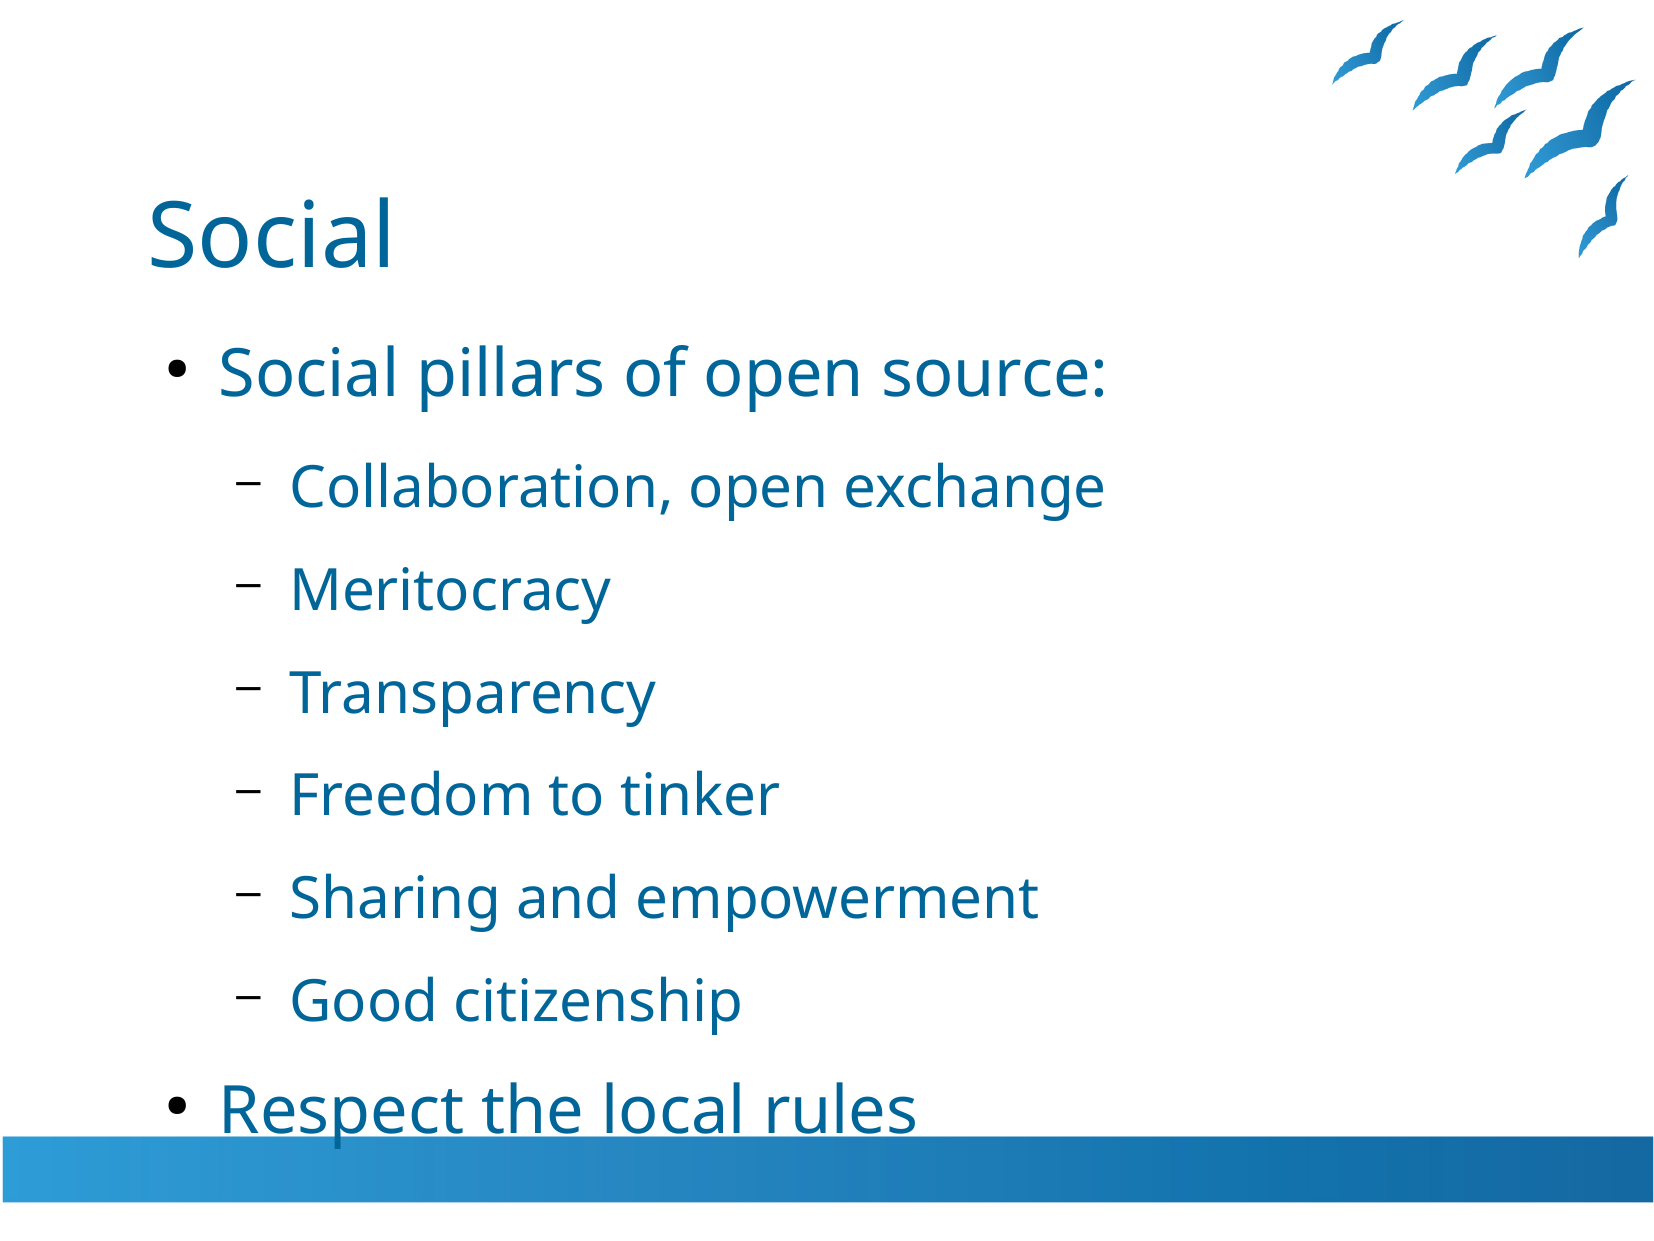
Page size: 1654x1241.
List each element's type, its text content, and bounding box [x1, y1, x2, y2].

picture [0, 0, 1654, 1241]
title Social [147, 177, 1506, 287]
list Social pillars of open source: Collaboration, open exchange Meritocracy Transparency Freedom to tinker Sharing and empowerment Good citizenship Respect the local rules [147, 324, 1506, 1059]
